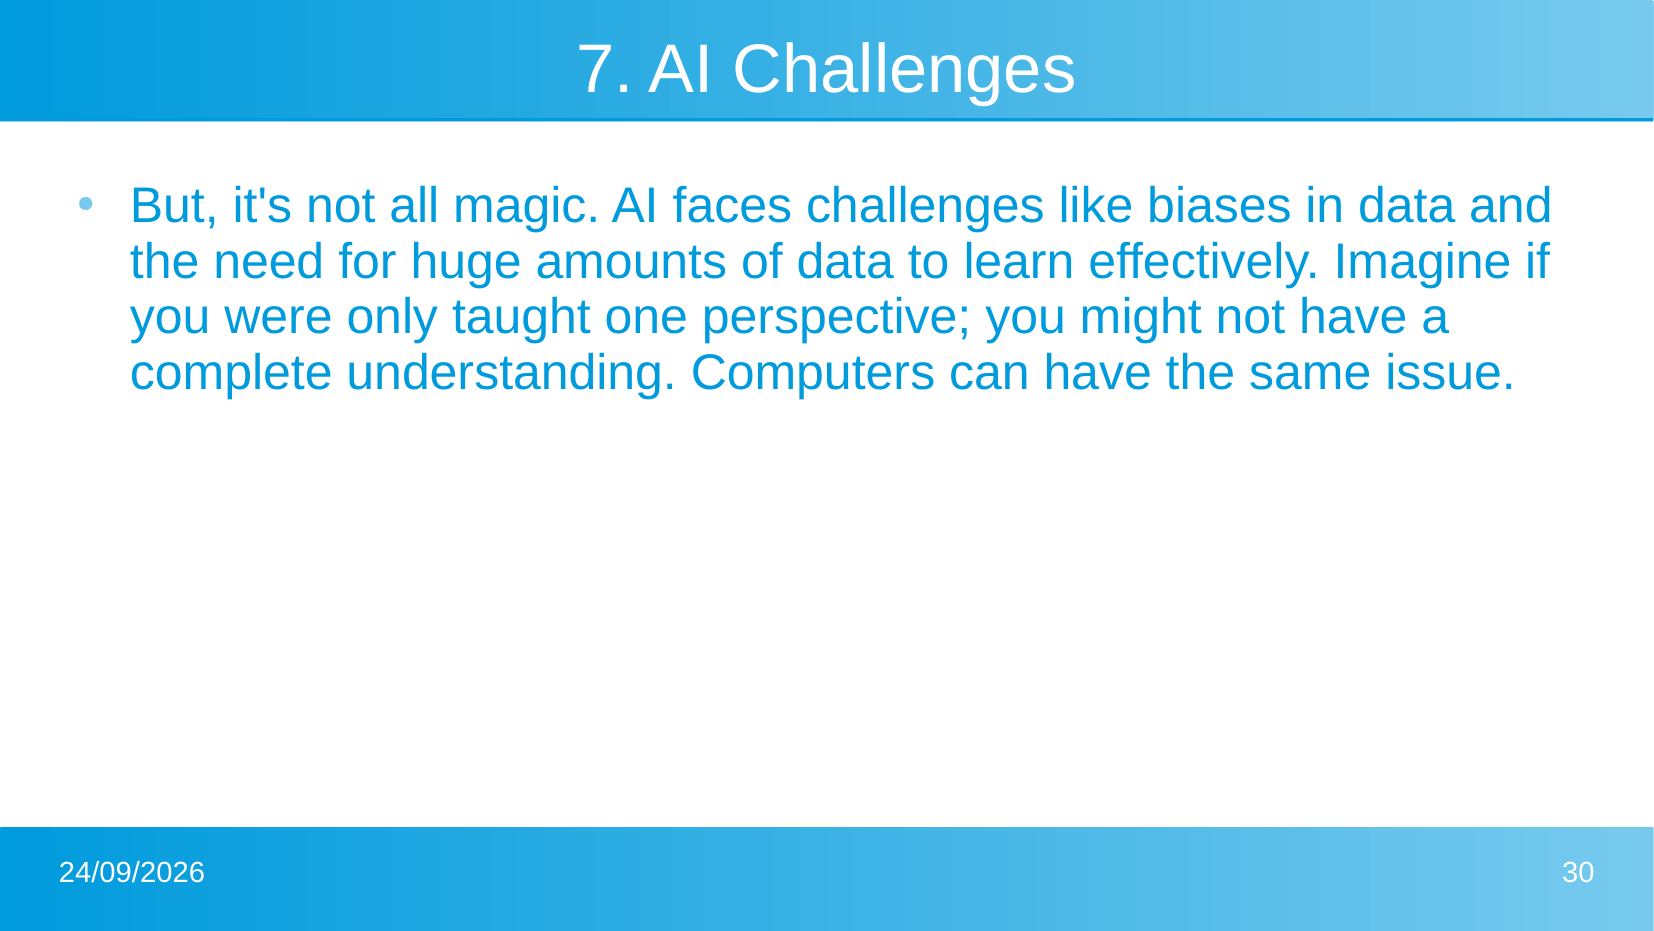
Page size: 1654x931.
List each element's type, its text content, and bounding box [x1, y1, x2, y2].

title 7. AI Challenges [59, 29, 1595, 108]
list But, it's not all magic. AI faces challenges like biases in data and the need for huge amounts of data to learn effectively. Imagine if you were only taught one perspective; you might not have a complete understanding. Computers can have the same issue. [59, 177, 1595, 768]
